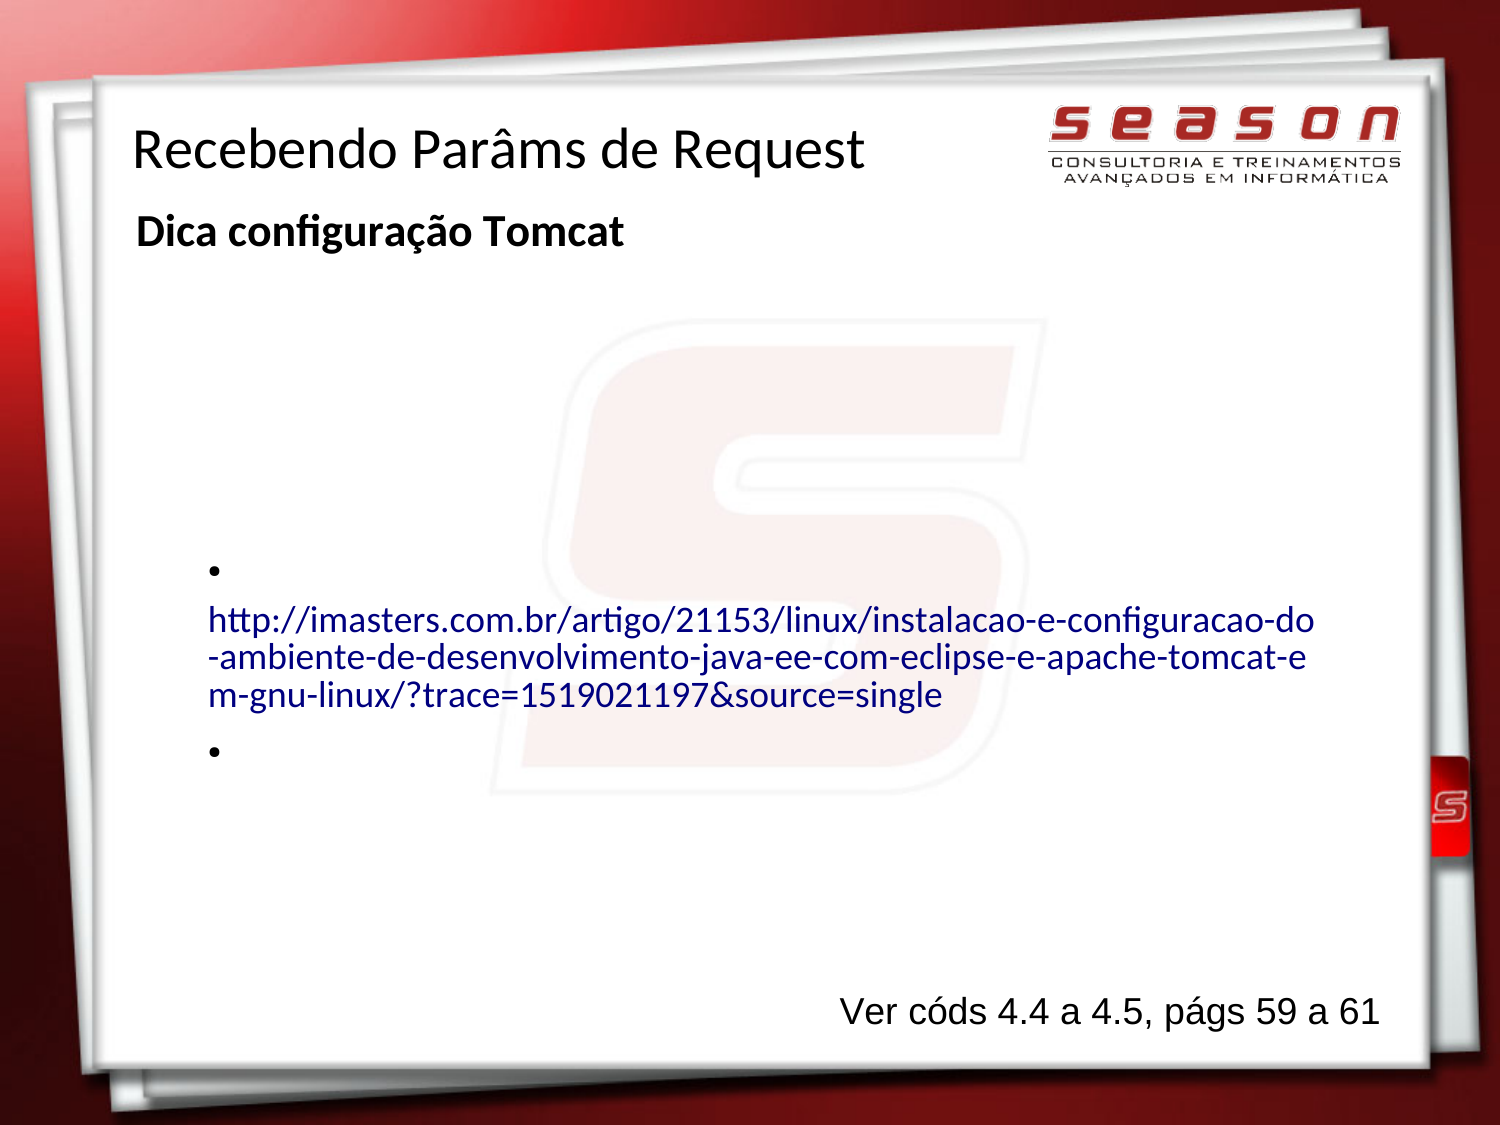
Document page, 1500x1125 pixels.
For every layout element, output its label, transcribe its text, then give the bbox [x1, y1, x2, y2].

picture [0, 0, 1500, 1125]
text_box Dica configuração Tomcat [119, 200, 1240, 256]
title Recebendo Parâms de Request [118, 33, 1394, 257]
text_box http://imasters.com.br/artigo/21153/linux/instalacao-e-configuracao-do-ambiente-de-desenvolvimento-java-ee-com-eclipse-e-apache-tomcat-em-gnu-linux/?trace=1519021197&source=single [207, 357, 1328, 894]
text_box Ver códs 4.4 a 4.5, págs 59 a 61 [708, 979, 1396, 1040]
